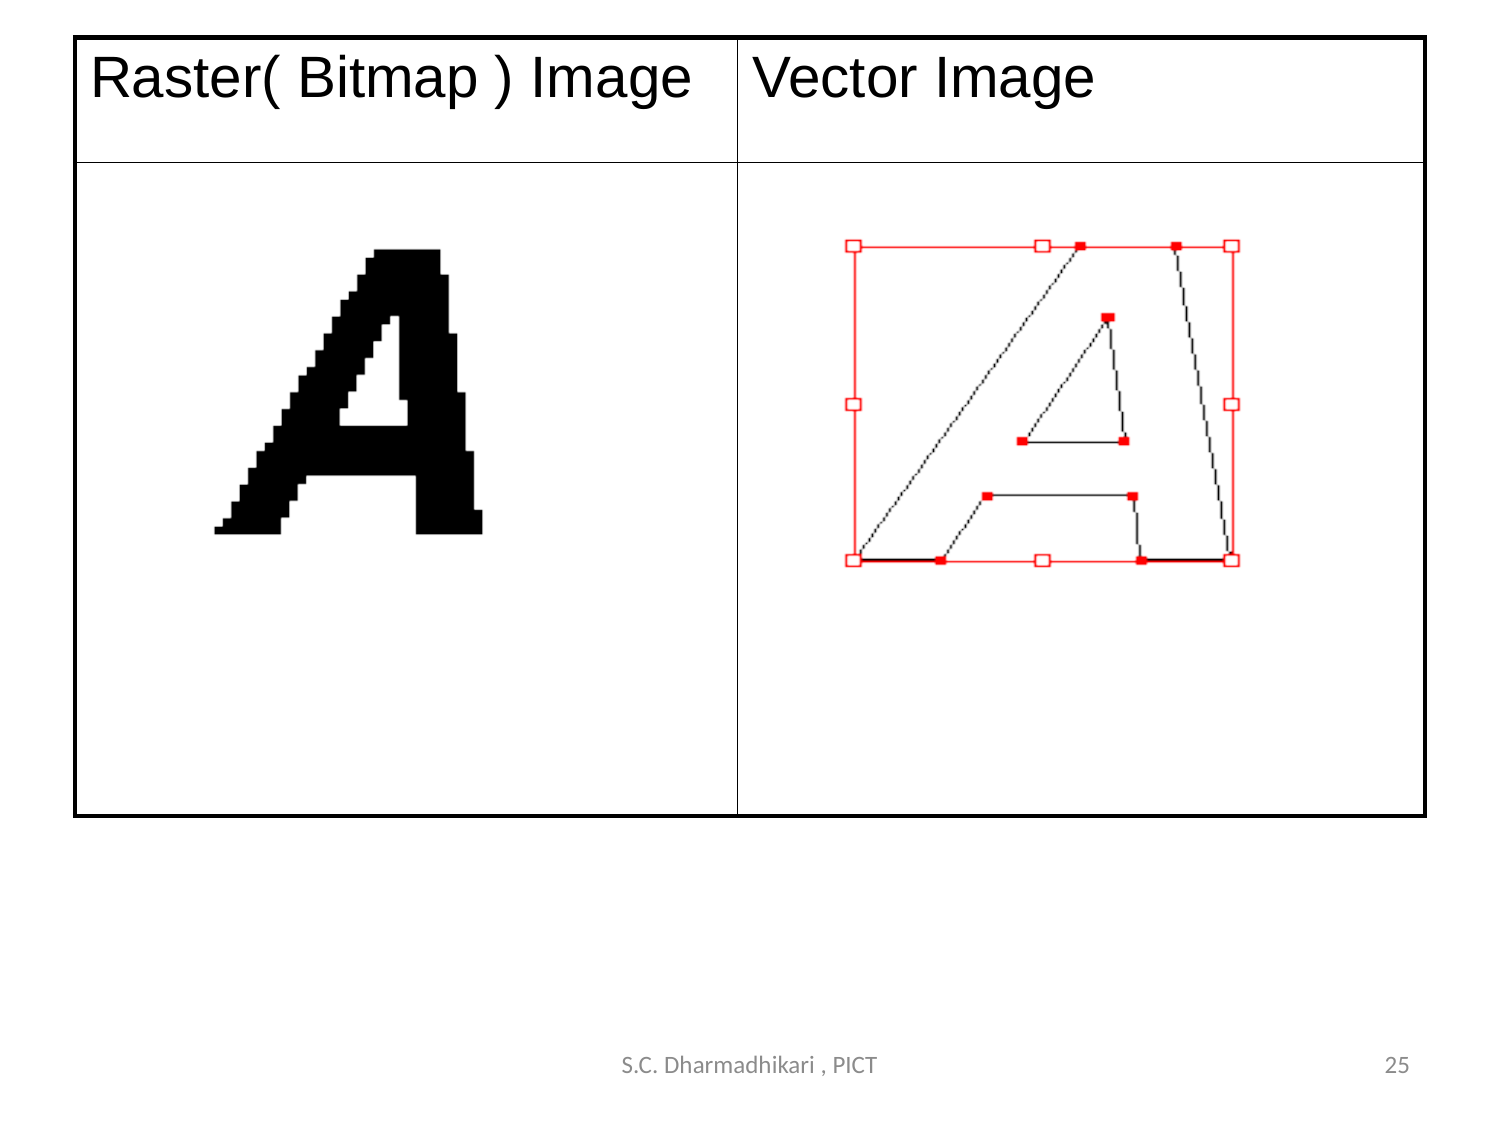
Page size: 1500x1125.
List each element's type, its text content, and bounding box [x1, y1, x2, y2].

picture [837, 233, 1250, 575]
table_header Raster( Bitmap ) Image [77, 40, 737, 162]
slide_number <number> [1074, 1024, 1425, 1103]
table_cell [77, 163, 737, 814]
picture [200, 237, 498, 550]
table_cell [738, 163, 1423, 814]
footer S.C. Dharmadhikari , PICT [512, 1024, 988, 1103]
table_header Vector Image [738, 40, 1423, 162]
